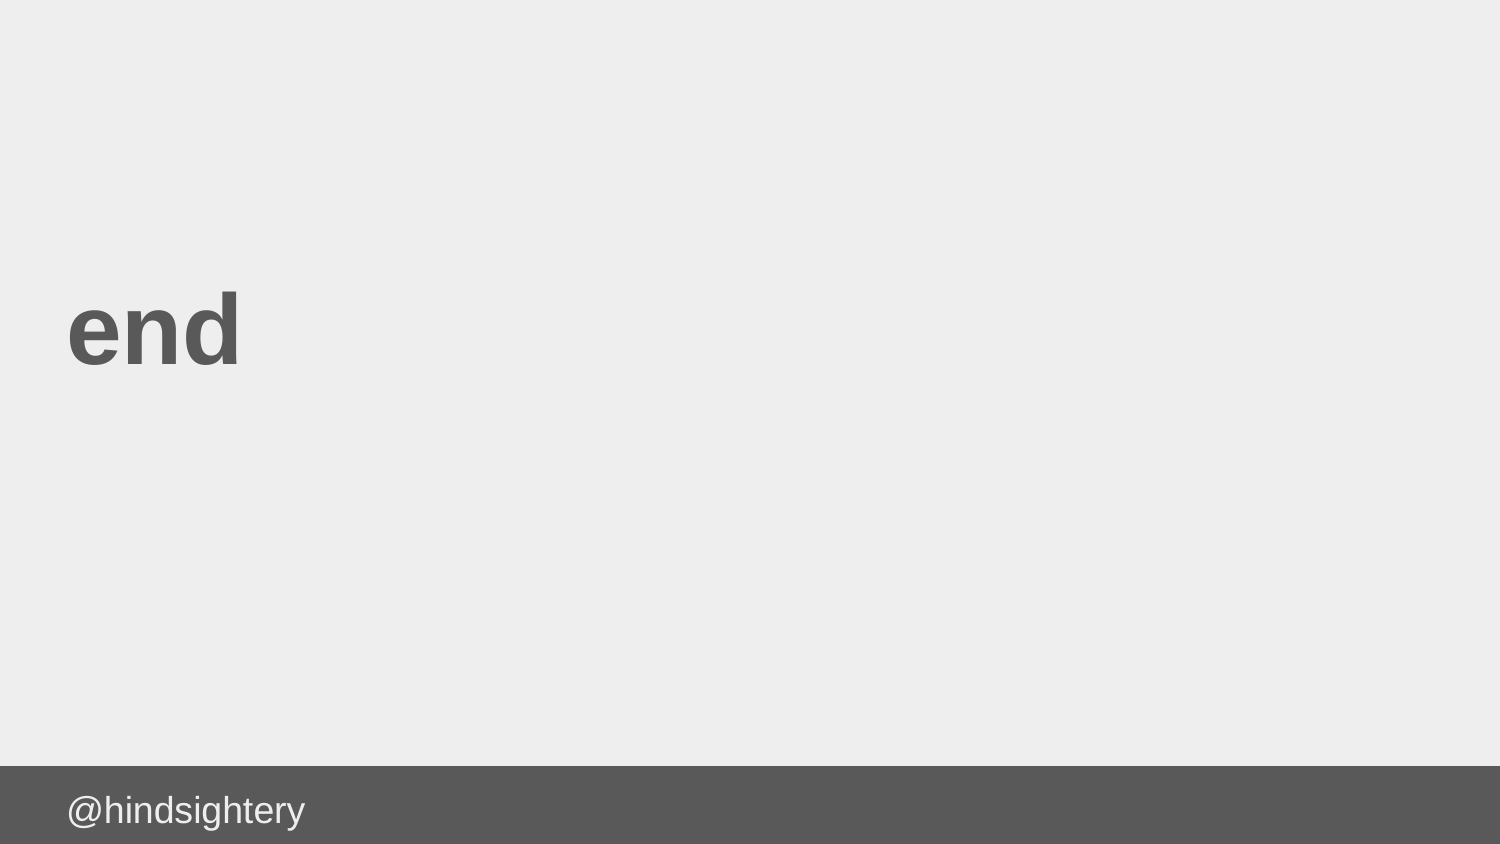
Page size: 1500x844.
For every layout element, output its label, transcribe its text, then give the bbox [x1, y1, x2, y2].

title end [51, 72, 1449, 577]
subtitle @hindsightery [51, 776, 836, 842]
